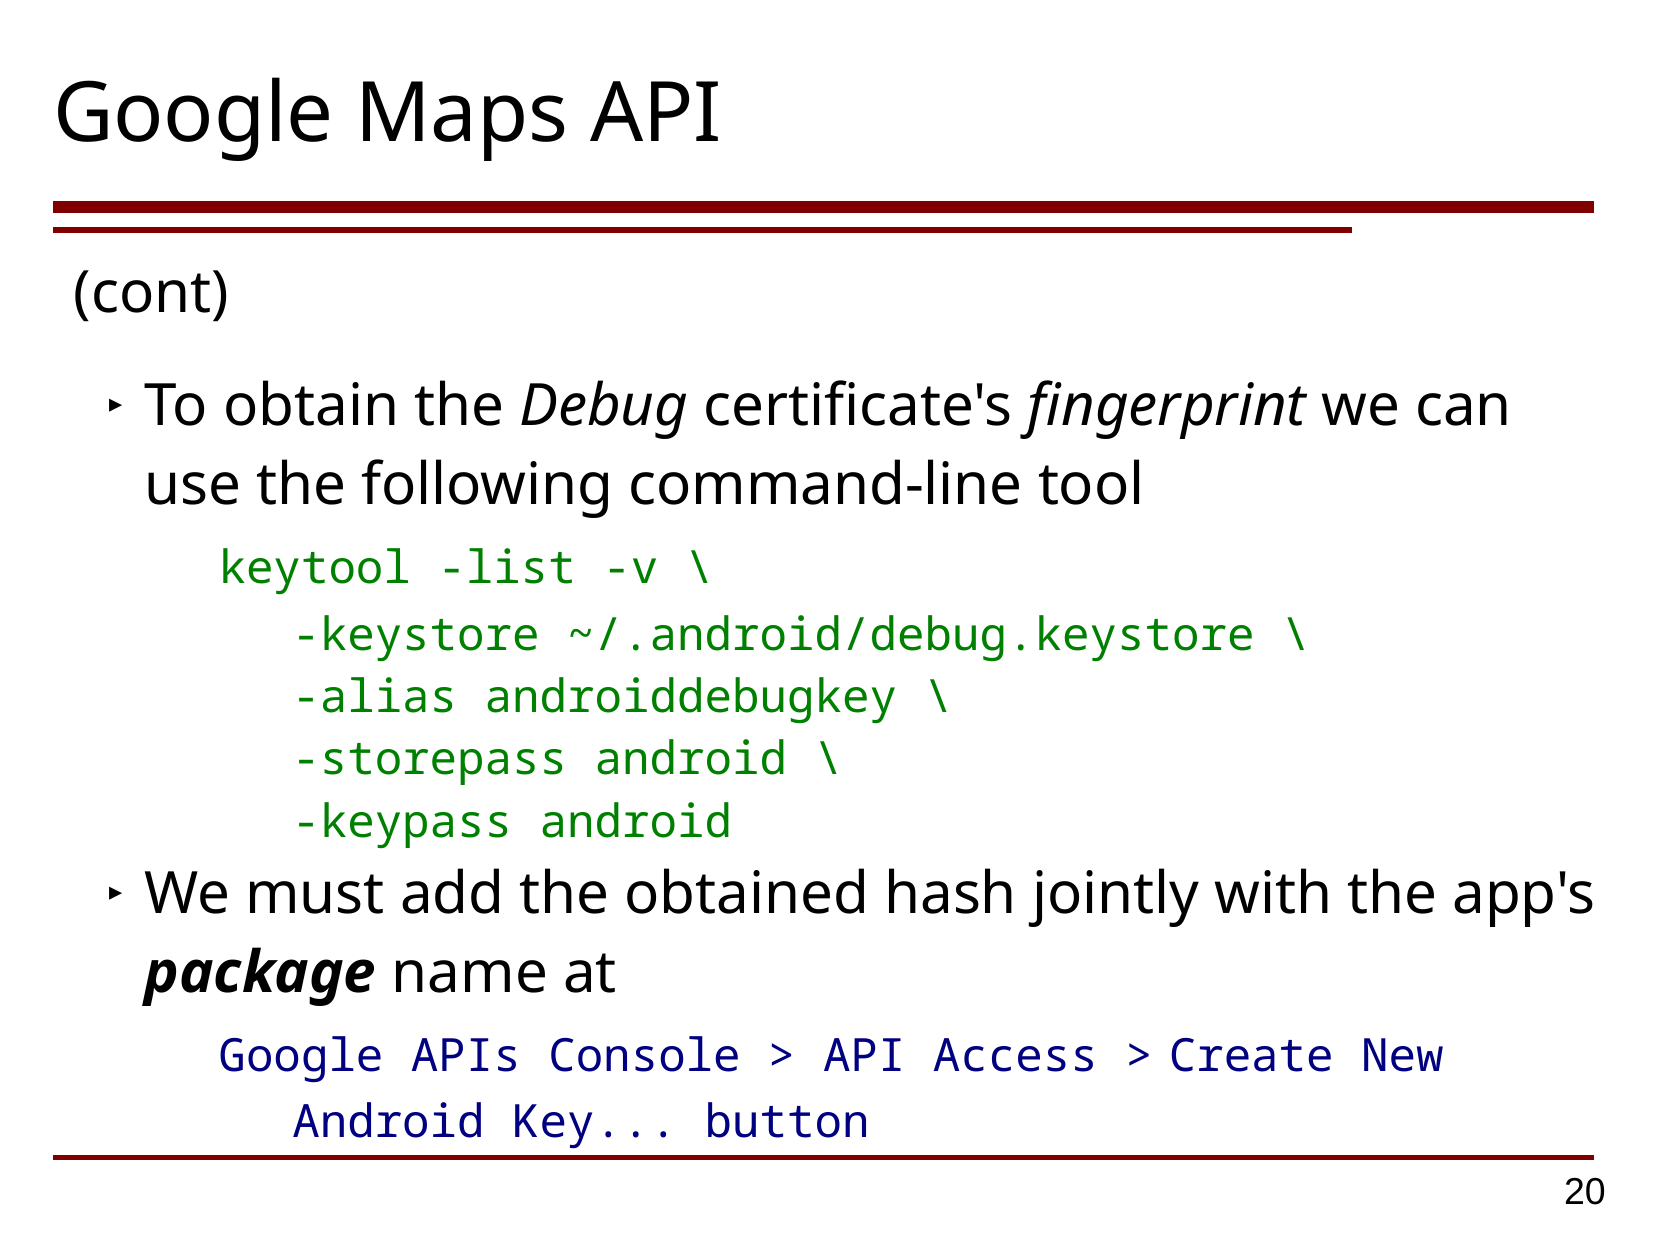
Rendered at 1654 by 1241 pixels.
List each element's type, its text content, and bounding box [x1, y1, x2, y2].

subtitle Google Maps API [53, 48, 1542, 172]
text_box <número> [35, 1163, 1654, 1221]
text_box (cont) To obtain the Debug certificate's fingerprint we can use the following command-line tool keytool -list -v \ -keystore ~/.android/debug.keystore \ -alias androiddebugkey \ -storepass android \ -keypass android We must add the obtained hash jointly with the app's package name at Google APIs Console > API Access > Create New Android Key... button [59, 242, 1618, 1124]
